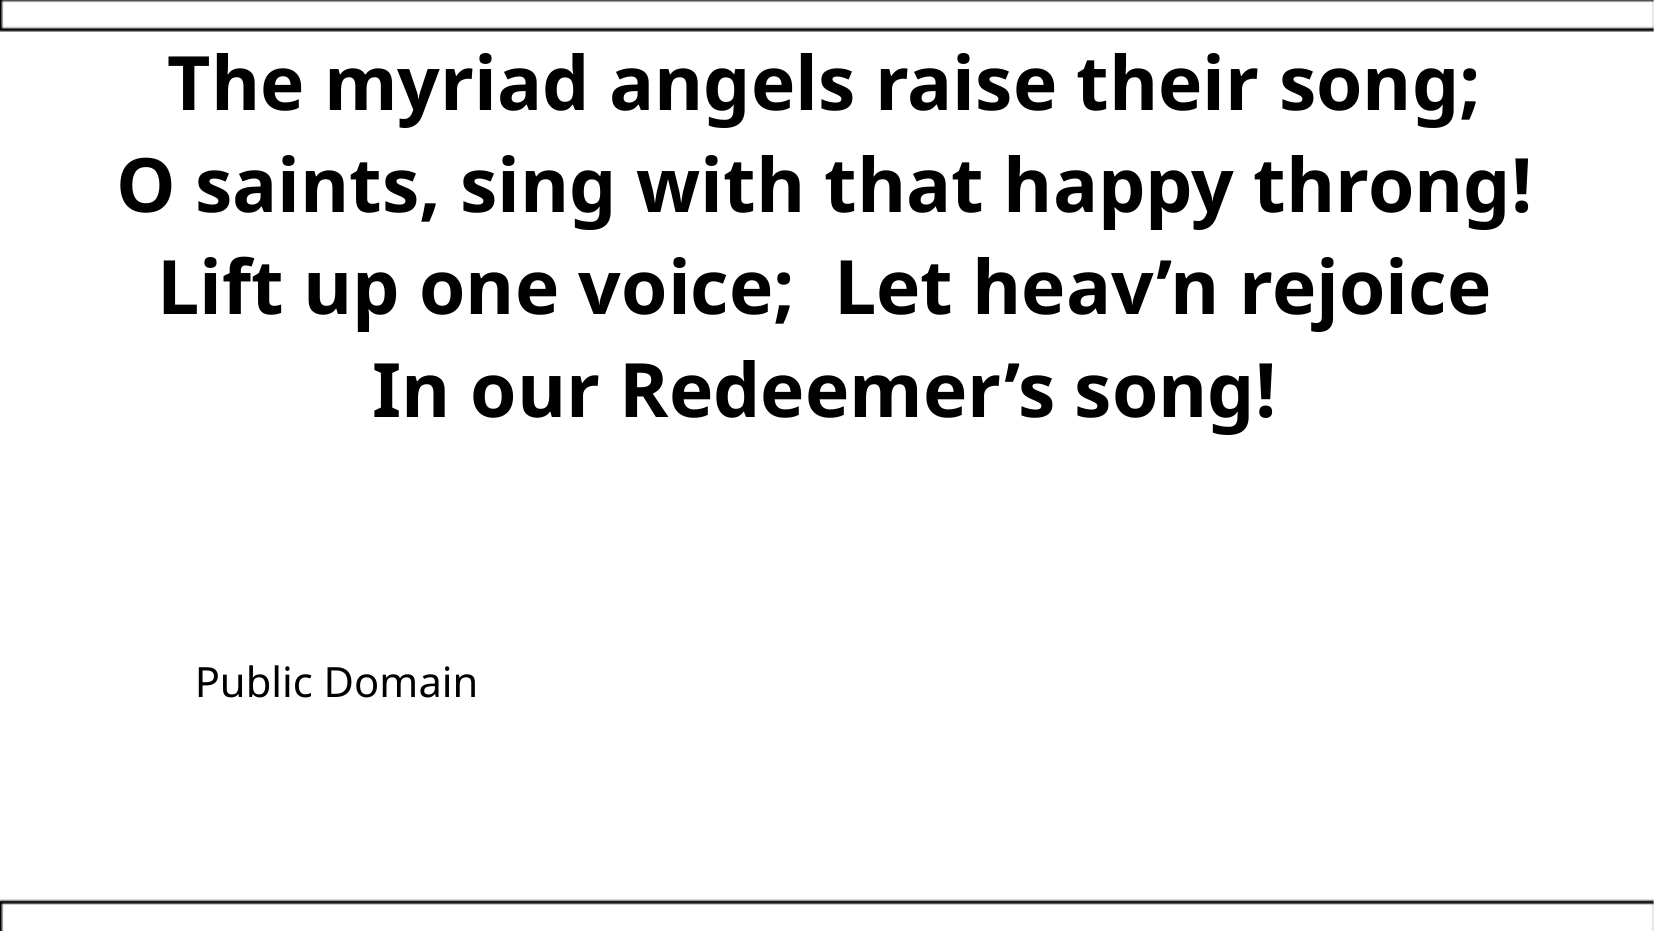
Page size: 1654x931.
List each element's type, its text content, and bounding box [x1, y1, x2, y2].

picture [0, 0, 1654, 931]
text_box Public Domain [180, 645, 496, 716]
title The myriad angels raise their song; O saints, sing with that happy throng! Lift up one voice; Let heav’n rejoice In our Redeemer’s song! [90, 30, 1561, 519]
